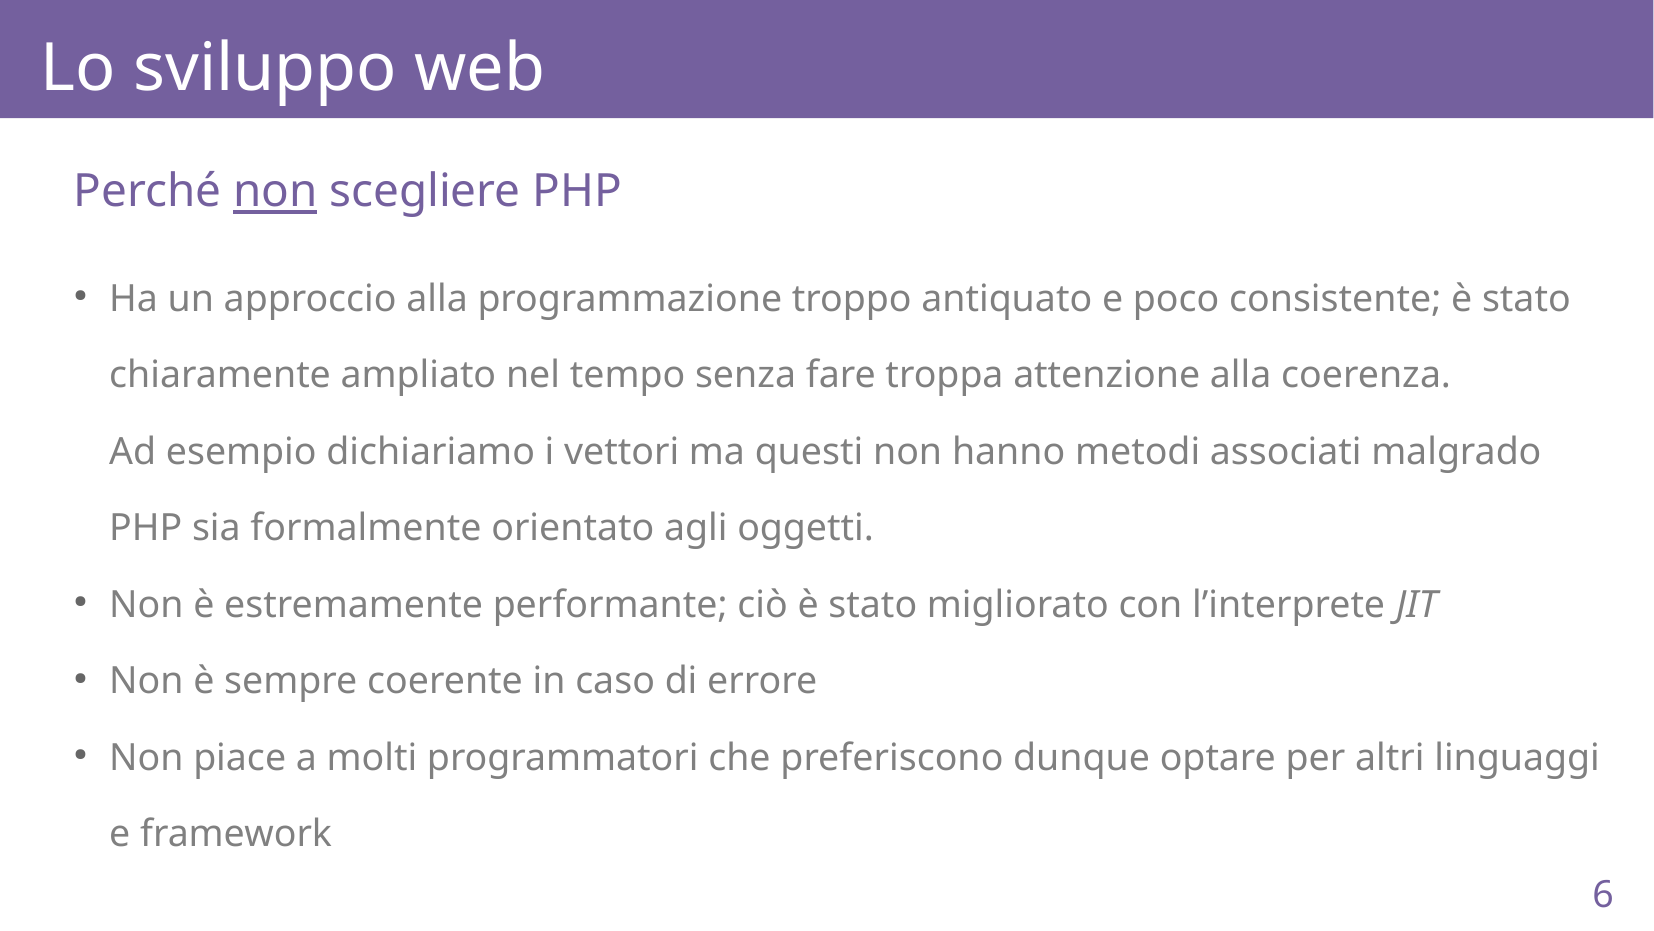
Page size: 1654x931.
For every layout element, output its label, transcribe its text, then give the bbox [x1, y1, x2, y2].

text_box Perché non scegliere PHP [59, 150, 619, 220]
text_box Ha un approccio alla programmazione troppo antiquato e poco consistente; è stato chiaramente ampliato nel tempo senza fare troppa attenzione alla coerenza. Ad esempio dichiariamo i vettori ma questi non hanno metodi associati malgrado PHP sia formalmente orientato agli oggetti. Non è estremamente performante; ciò è stato migliorato con l’interprete JIT Non è sempre coerente in caso di errore Non piace a molti programmatori che preferiscono dunque optare per altri linguaggi e framework [59, 238, 1564, 794]
text_box <numero> [1513, 860, 1654, 931]
text_box [0, 0, 1654, 119]
text_box Lo sviluppo web [25, 11, 487, 107]
